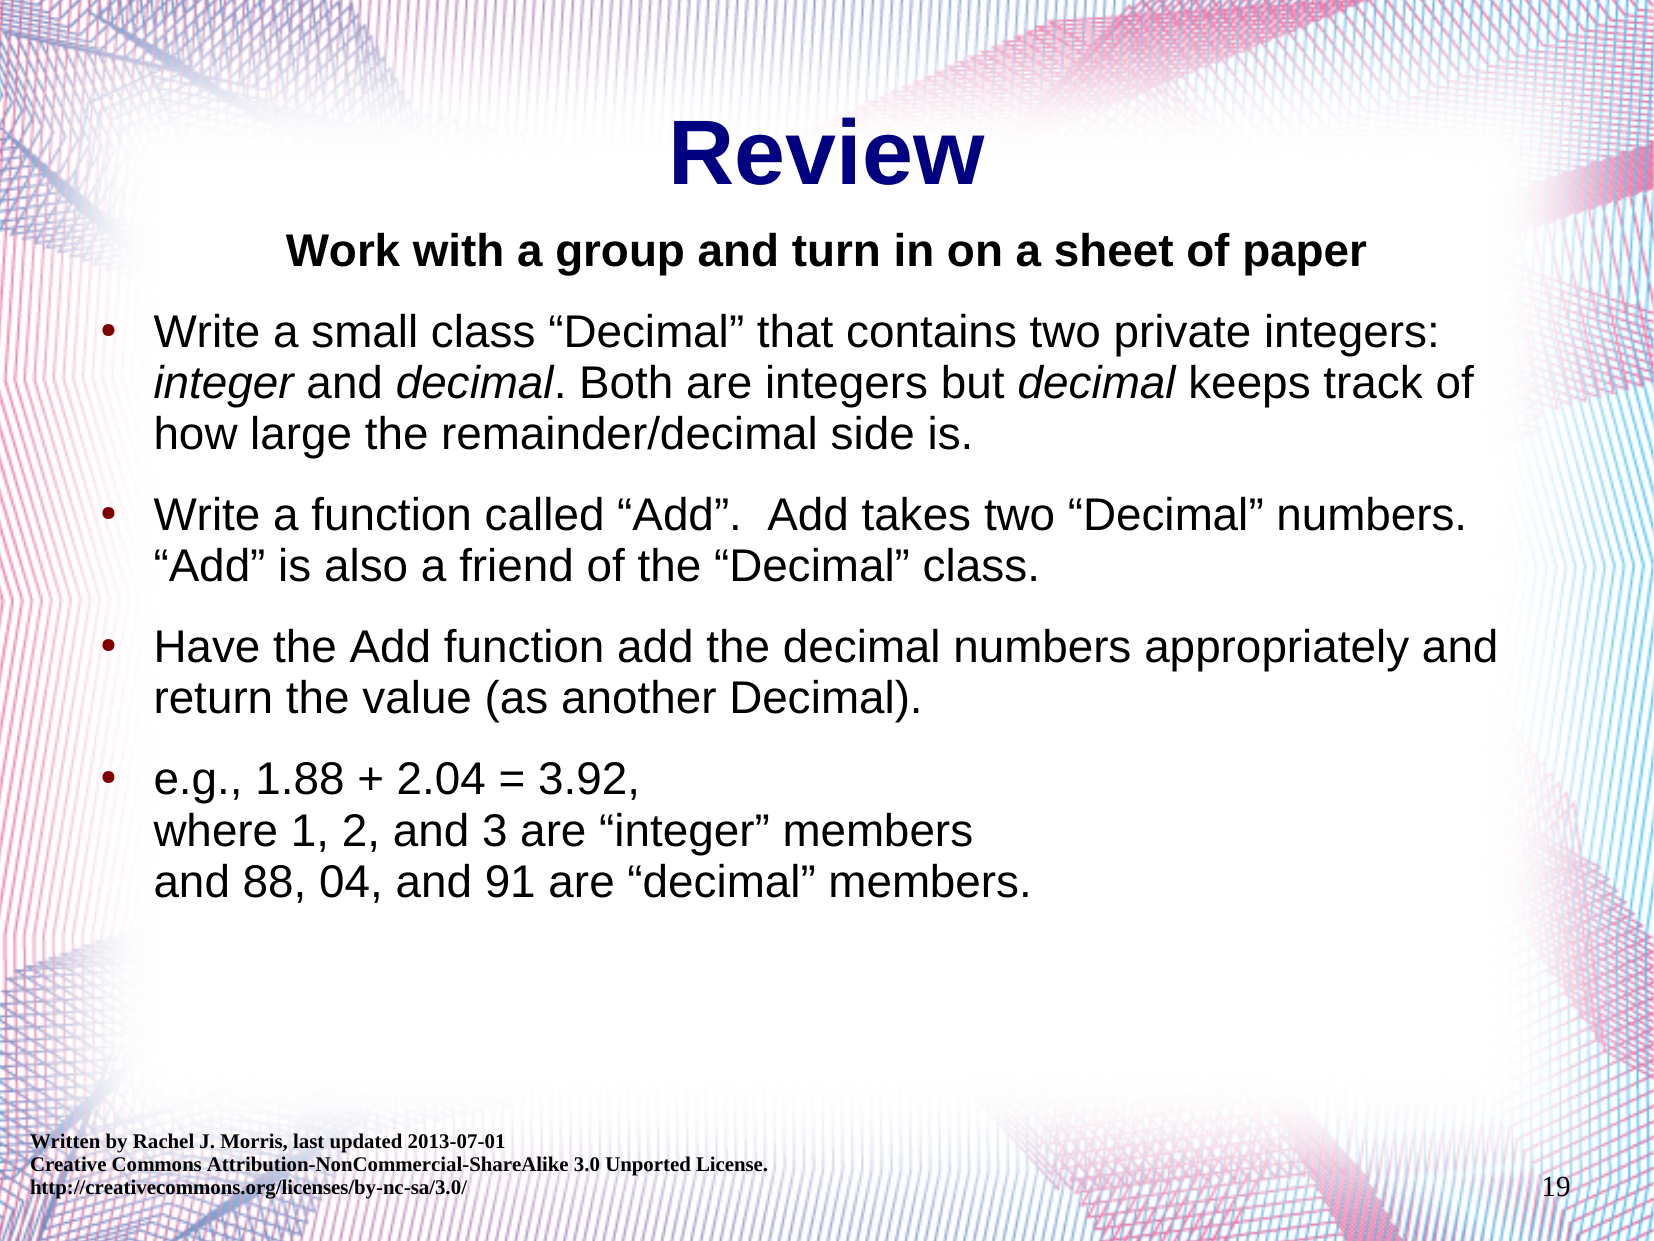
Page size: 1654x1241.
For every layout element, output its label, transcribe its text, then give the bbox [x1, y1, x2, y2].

title Review [82, 49, 1571, 225]
picture [0, 0, 1654, 1241]
list Work with a group and turn in on a sheet of paper Write a small class “Decimal” that contains two private integers: integer and decimal. Both are integers but decimal keeps track of how large the remainder/decimal side is. Write a function called “Add”. Add takes two “Decimal” numbers. “Add” is also a friend of the “Decimal” class. Have the Add function add the decimal numbers appropriately and return the value (as another Decimal). e.g., 1.88 + 2.04 = 3.92, where 1, 2, and 3 are “integer” members and 88, 04, and 91 are “decimal” members. [82, 225, 1571, 1010]
